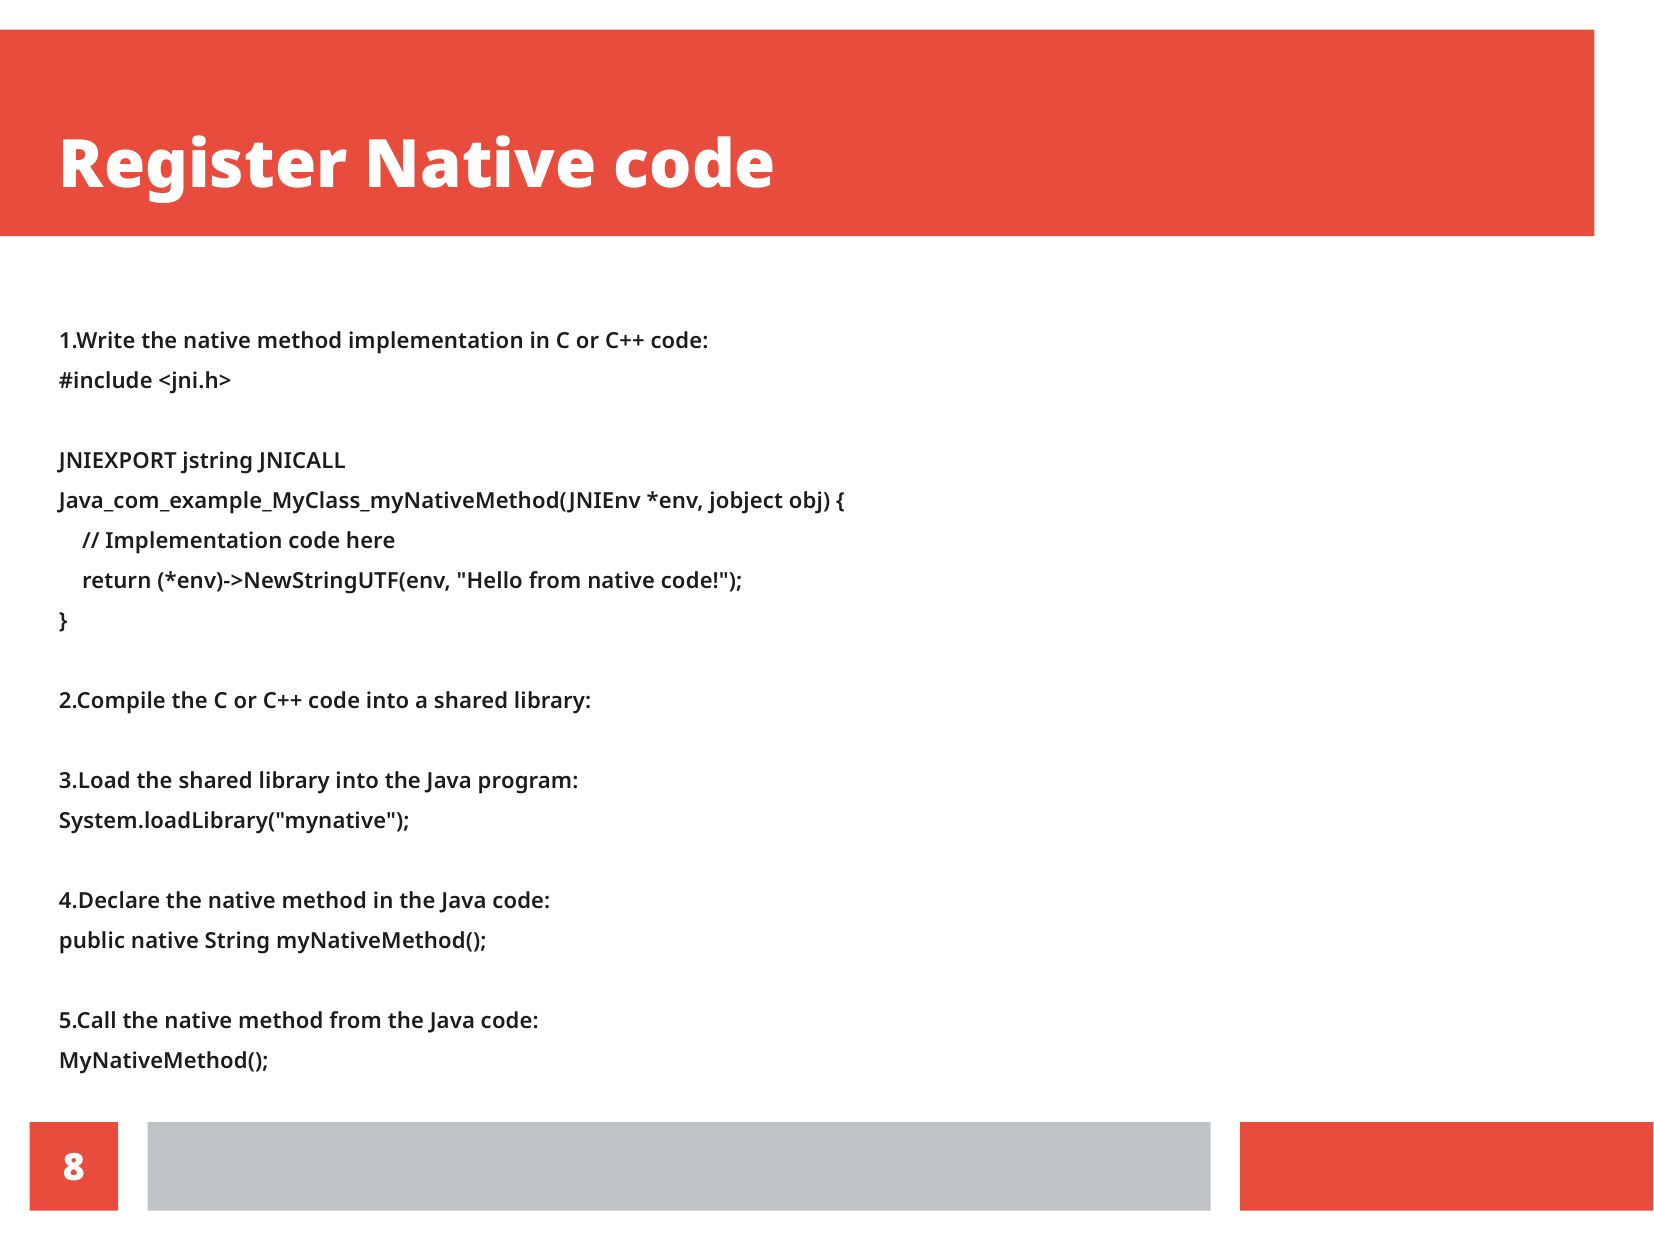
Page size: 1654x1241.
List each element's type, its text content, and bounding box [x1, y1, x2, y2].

title Register Native code [59, 59, 1595, 207]
list 1.Write the native method implementation in C or C++ code: #include <jni.h> JNIEXPORT jstring JNICALL Java_com_example_MyClass_myNativeMethod(JNIEnv *env, jobject obj) { // Implementation code here return (*env)->NewStringUTF(env, "Hello from native code!"); } 2.Compile the C or C++ code into a shared library: 3.Load the shared library into the Java program: System.loadLibrary("mynative"); 4.Declare the native method in the Java code: public native String myNativeMethod(); 5.Call the native method from the Java code: MyNativeMethod(); [59, 324, 1565, 1093]
